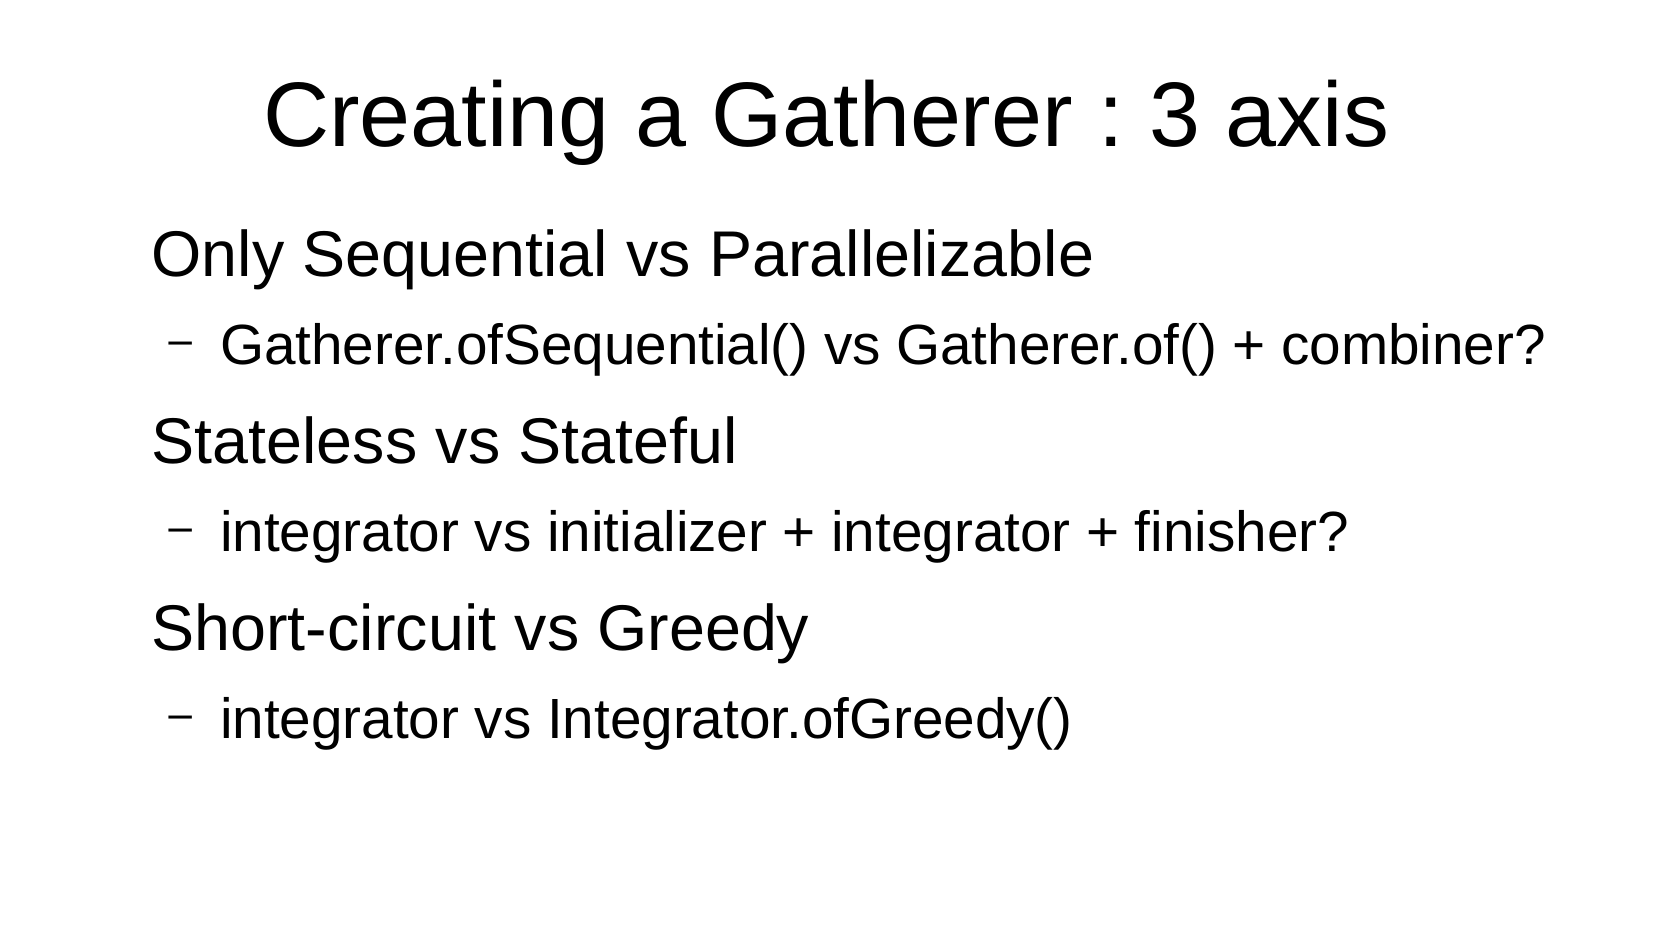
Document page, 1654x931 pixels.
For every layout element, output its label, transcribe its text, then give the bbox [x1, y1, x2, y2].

title Creating a Gatherer : 3 axis [82, 37, 1571, 193]
list Only Sequential vs Parallelizable Gatherer.ofSequential() vs Gatherer.of() + combiner? Stateless vs Stateful integrator vs initializer + integrator + finisher? Short-circuit vs Greedy integrator vs Integrator.ofGreedy() [82, 217, 1571, 758]
